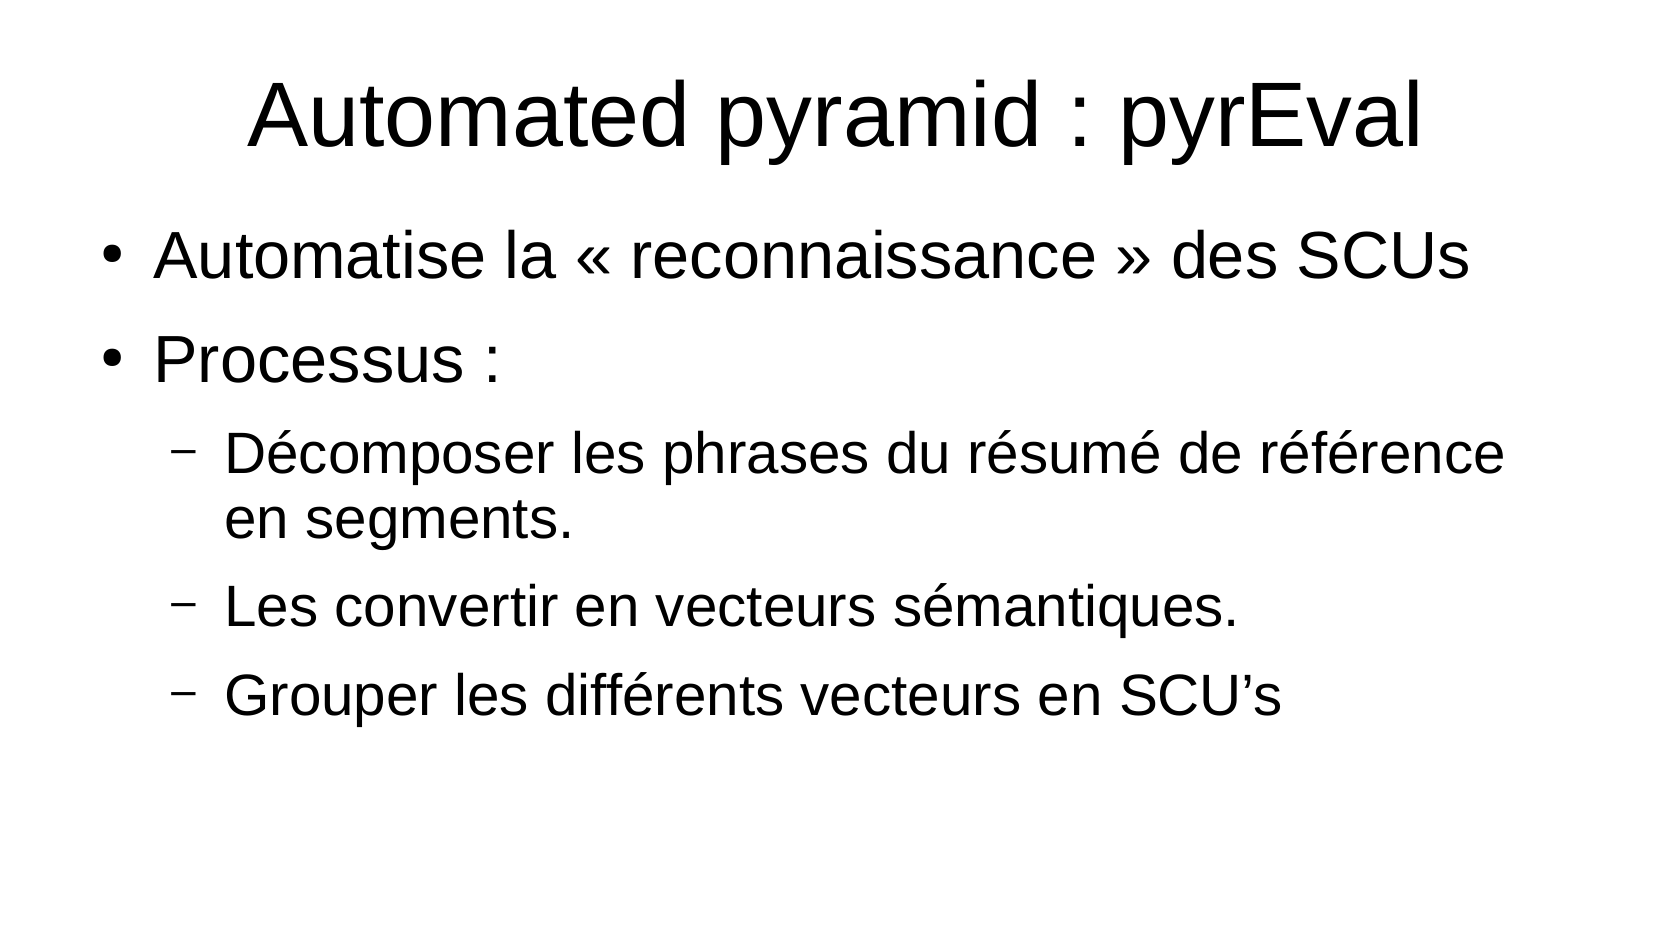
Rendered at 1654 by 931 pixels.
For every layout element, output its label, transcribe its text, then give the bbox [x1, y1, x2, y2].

title Automated pyramid : pyrEval [82, 37, 1571, 193]
list Automatise la « reconnaissance » des SCUs Processus : Décomposer les phrases du résumé de référence en segments. Les convertir en vecteurs sémantiques. Grouper les différents vecteurs en SCU’s [82, 217, 1571, 758]
